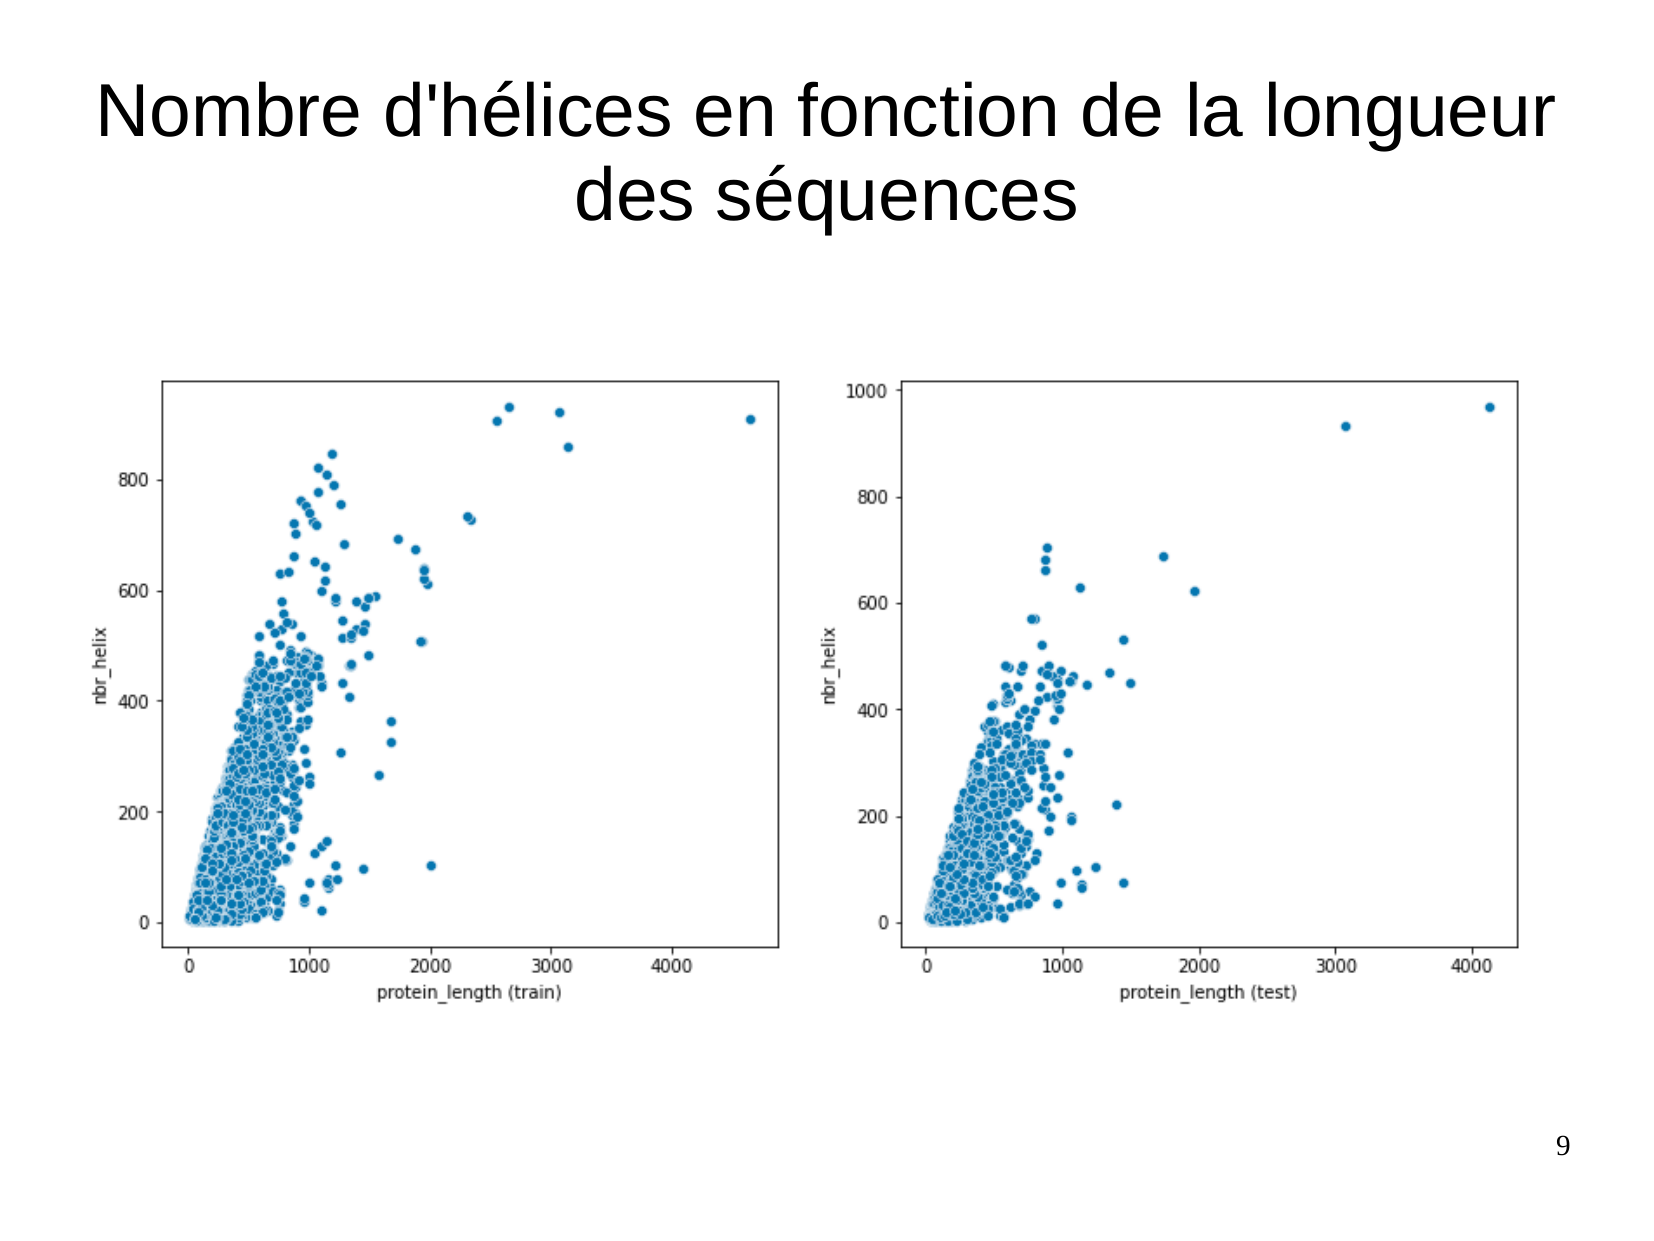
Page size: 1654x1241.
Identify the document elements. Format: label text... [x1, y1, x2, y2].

picture [82, 367, 1571, 1032]
title Nombre d'hélices en fonction de la longueur des séquences [82, 49, 1571, 257]
